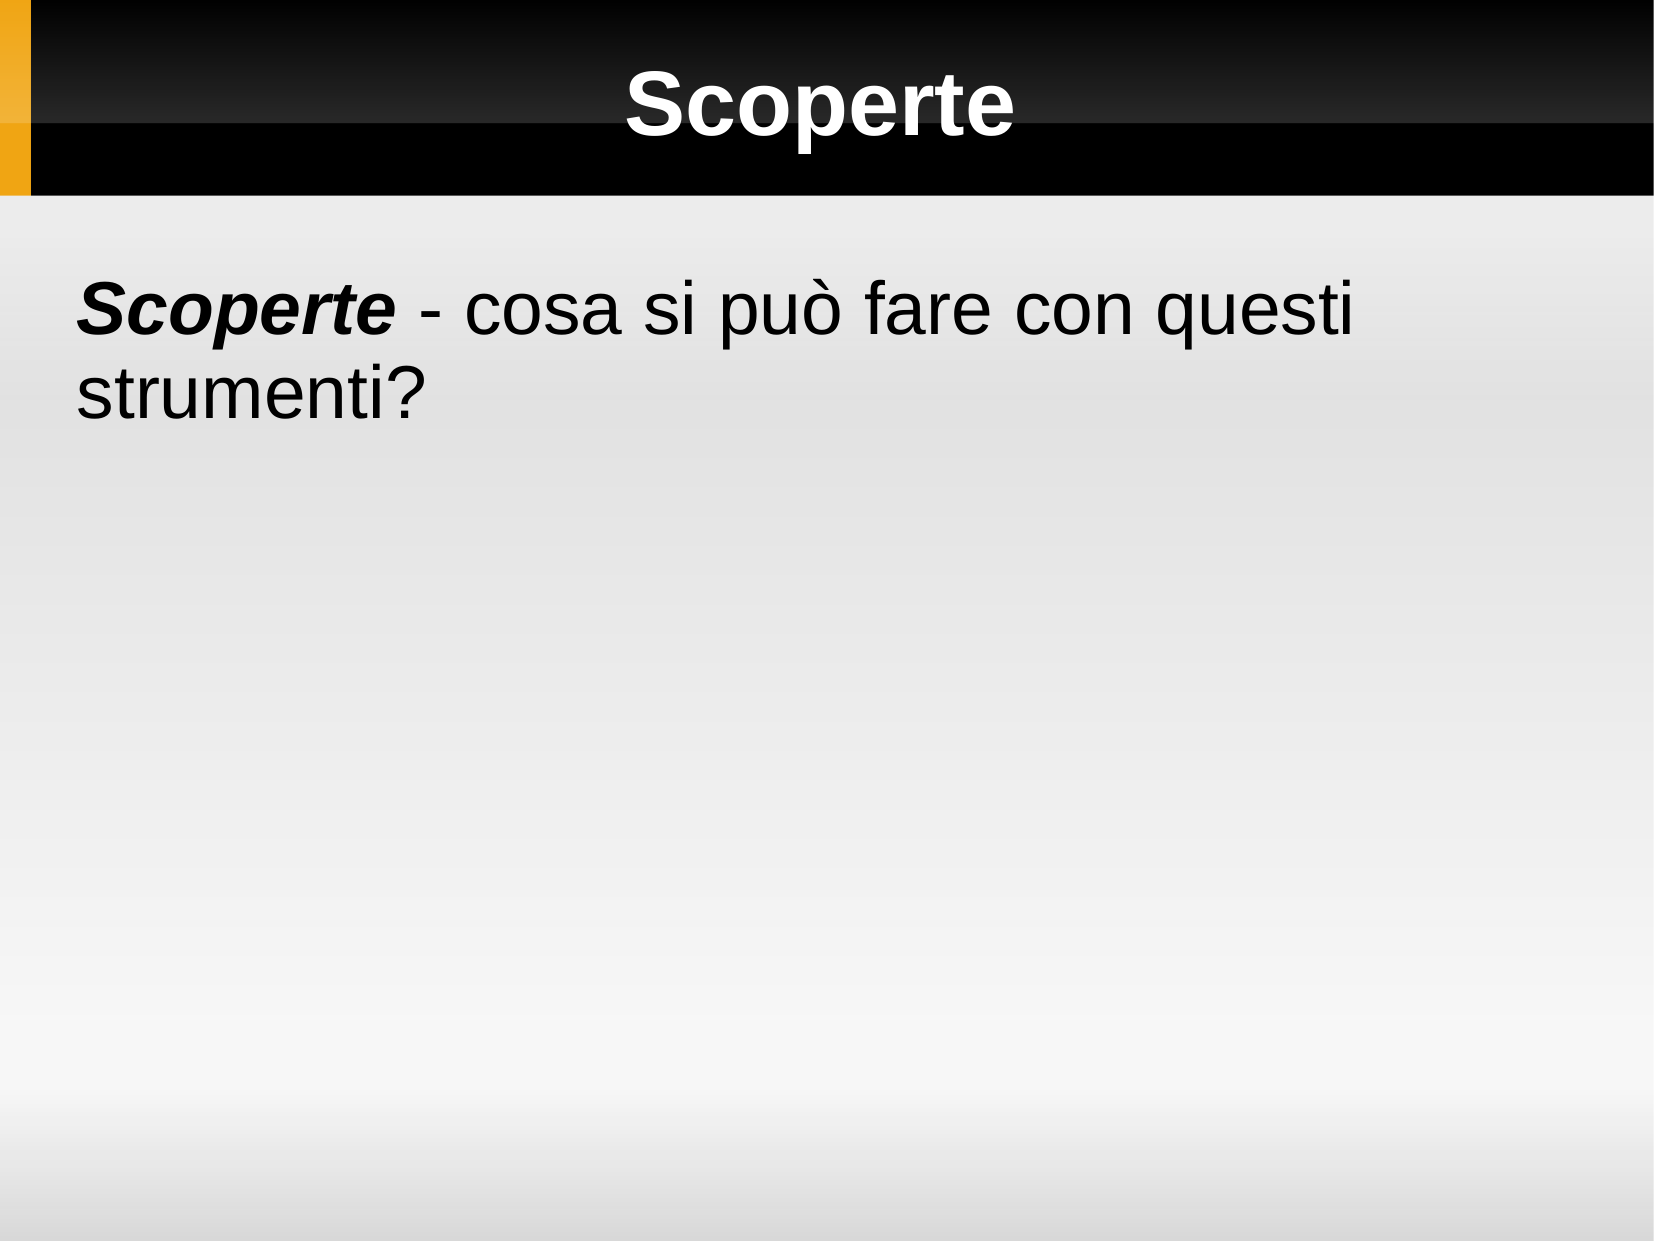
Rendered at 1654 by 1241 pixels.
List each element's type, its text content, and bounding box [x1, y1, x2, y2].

list Scoperte - cosa si può fare con questi strumenti? [76, 266, 1607, 1071]
title Scoperte [76, 0, 1565, 208]
picture [0, 0, 1654, 1241]
